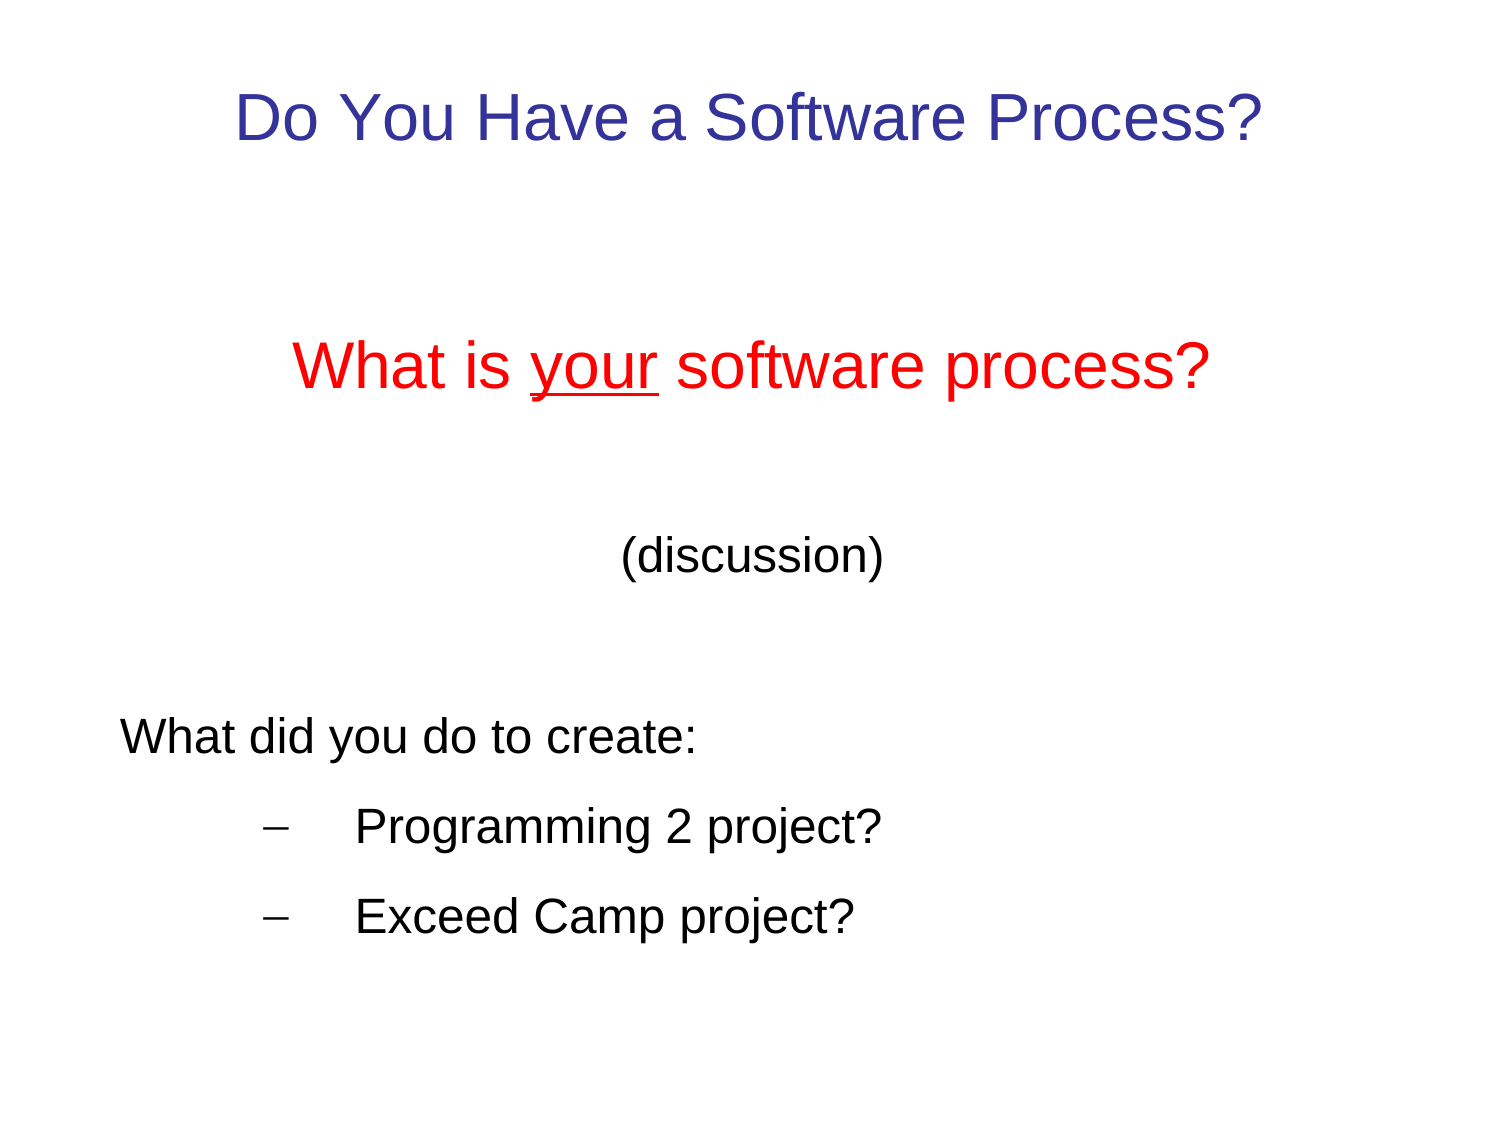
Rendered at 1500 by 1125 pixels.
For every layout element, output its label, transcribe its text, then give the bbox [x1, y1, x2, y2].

title Do You Have a Software Process? [100, 42, 1400, 185]
list What is your software process? (discussion) What did you do to create: Programming 2 project? Exceed Camp project? [100, 224, 1400, 1051]
